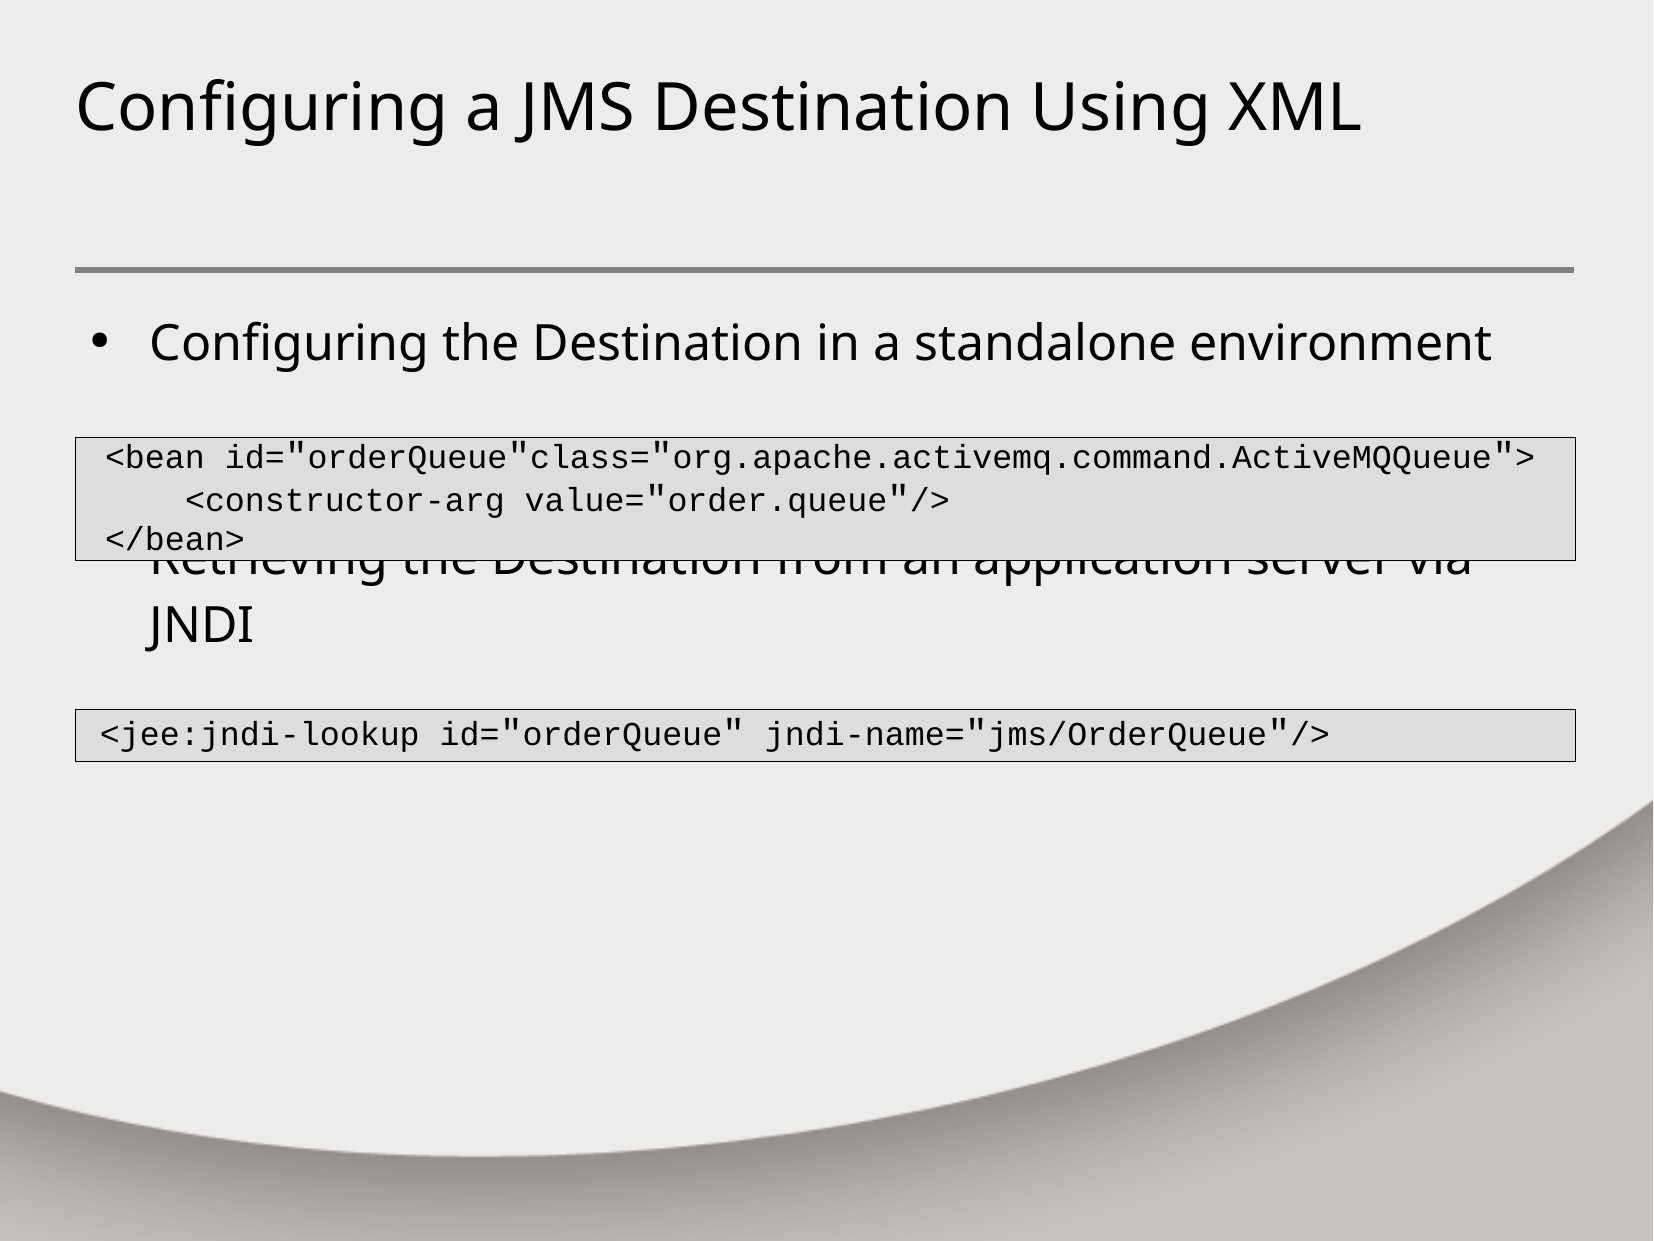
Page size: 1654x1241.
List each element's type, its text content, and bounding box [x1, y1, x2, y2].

picture [0, 0, 1654, 1241]
text_box Configuring the Destination in a standalone environment Retrieving the Destination from an application server via JNDI [75, 300, 1575, 437]
text_box <bean id="orderQueue"class="org.apache.activemq.command.ActiveMQQueue"> <constructor-arg value="order.queue"/> </bean> [75, 437, 1576, 561]
title Configuring a JMS Destination Using XML [75, 75, 1576, 226]
text_box Configuring the Destination in a standalone environment Retrieving the Destination from an application server via JNDI [75, 561, 1575, 709]
text_box <jee:jndi-lookup id="orderQueue" jndi-name="jms/OrderQueue"/> [75, 709, 1576, 762]
text_box Configuring the Destination in a standalone environment Retrieving the Destination from an application server via JNDI [75, 762, 1575, 1163]
